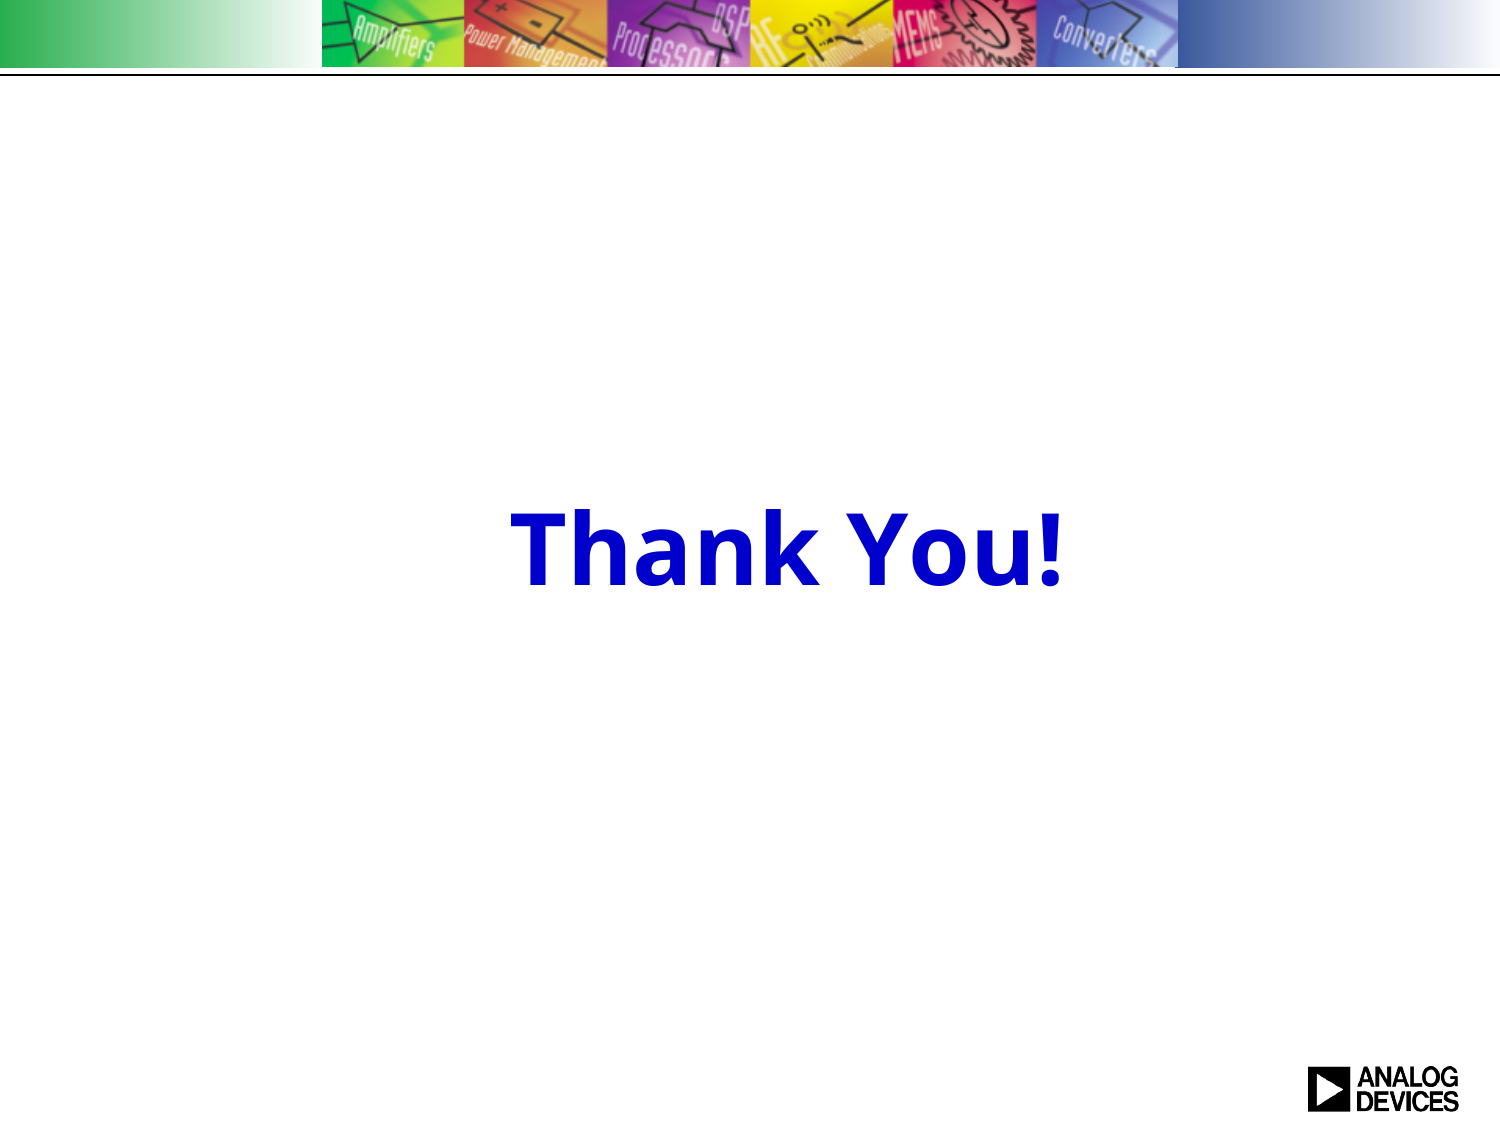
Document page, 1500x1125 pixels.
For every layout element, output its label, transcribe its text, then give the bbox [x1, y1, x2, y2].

picture [1308, 1066, 1459, 1112]
picture [322, 0, 1178, 67]
text_box Thank You! [437, 477, 1138, 613]
